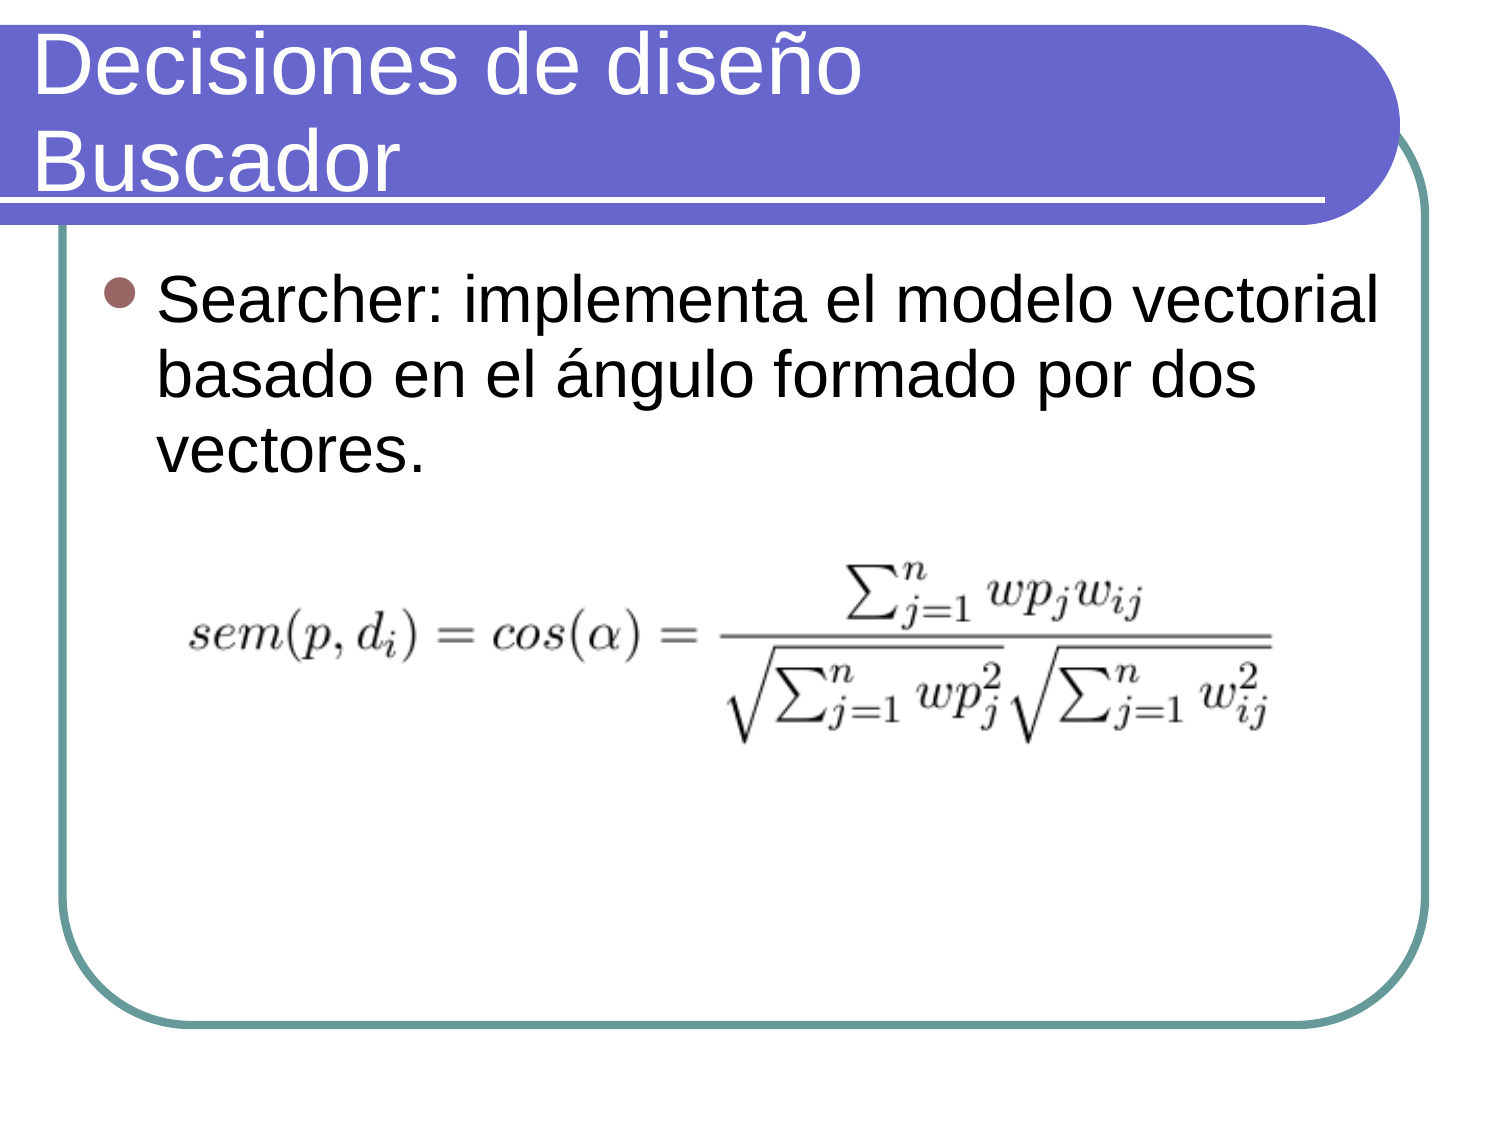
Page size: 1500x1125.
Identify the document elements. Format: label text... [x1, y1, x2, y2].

title Decisiones de diseño Buscador [31, 7, 1347, 218]
picture [173, 534, 1326, 752]
list Searcher: implementa el modelo vectorial basado en el ángulo formado por dos vectores. [99, 262, 1401, 991]
